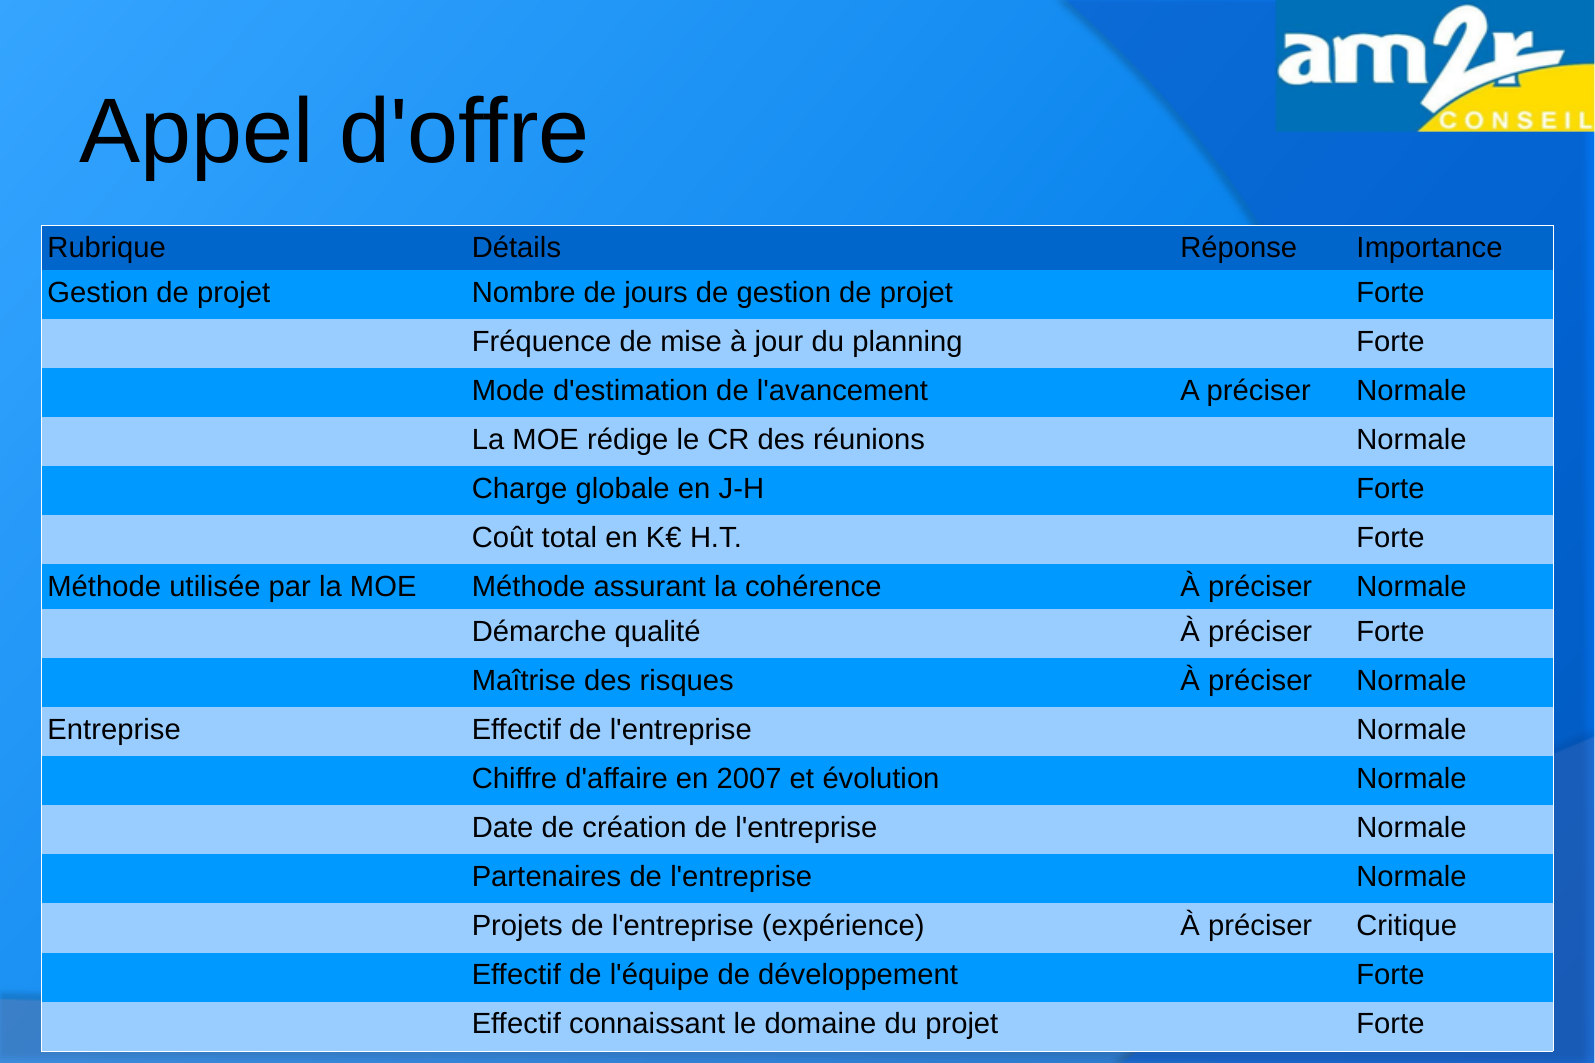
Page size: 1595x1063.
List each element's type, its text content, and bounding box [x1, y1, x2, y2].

picture [0, 0, 1595, 1063]
table_cell Forte [1350, 319, 1553, 368]
table_cell Fréquence de mise à jour du planning [466, 319, 1174, 368]
table_cell [1174, 319, 1350, 368]
table_cell [42, 805, 466, 854]
table_cell Partenaires de l'entreprise [466, 854, 1174, 903]
table_cell [42, 903, 466, 953]
table_cell Date de création de l'entreprise [466, 805, 1174, 854]
table_cell À préciser [1174, 658, 1350, 707]
table_cell [1174, 953, 1350, 1002]
table_header Rubrique [42, 226, 466, 270]
table_cell [42, 319, 466, 368]
table_cell [42, 953, 466, 1002]
table_cell Forte [1350, 609, 1553, 658]
table_cell [42, 368, 466, 417]
table_cell [42, 417, 466, 466]
table_cell À préciser [1174, 609, 1350, 658]
table_cell Normale [1350, 854, 1553, 903]
table_cell La MOE rédige le CR des réunions [466, 417, 1174, 466]
table_cell Normale [1350, 417, 1553, 466]
table_header Détails [466, 226, 1174, 270]
table_cell Chiffre d'affaire en 2007 et évolution [466, 756, 1174, 805]
table_cell Forte [1350, 1002, 1553, 1051]
table_cell [42, 609, 466, 658]
table_cell Effectif de l'équipe de développement [466, 953, 1174, 1002]
table_cell Forte [1350, 466, 1553, 515]
table_cell Critique [1350, 903, 1553, 953]
table_cell [42, 658, 466, 707]
table_cell Nombre de jours de gestion de projet [466, 270, 1174, 319]
table_cell [1174, 515, 1350, 564]
title Appel d'offre [79, 49, 1241, 213]
table_cell [42, 515, 466, 564]
table_cell Charge globale en J-H [466, 466, 1174, 515]
table_cell Normale [1350, 564, 1553, 609]
table_cell A préciser [1174, 368, 1350, 417]
table_cell Forte [1350, 270, 1553, 319]
table_cell [42, 854, 466, 903]
table_cell [1174, 270, 1350, 319]
table_cell [1174, 707, 1350, 756]
table_cell Mode d'estimation de l'avancement [466, 368, 1174, 417]
table_cell Normale [1350, 368, 1553, 417]
table_cell Maîtrise des risques [466, 658, 1174, 707]
table_cell Normale [1350, 707, 1553, 756]
table_cell [42, 756, 466, 805]
table_cell [1174, 854, 1350, 903]
table_cell [42, 466, 466, 515]
table_header Réponse [1174, 226, 1350, 270]
table_cell Effectif de l'entreprise [466, 707, 1174, 756]
table_cell Forte [1350, 515, 1553, 564]
table_cell À préciser [1174, 903, 1350, 953]
table_cell Normale [1350, 658, 1553, 707]
table_cell Projets de l'entreprise (expérience) [466, 903, 1174, 953]
table_cell Méthode utilisée par la MOE [42, 564, 466, 609]
table_cell [42, 1002, 466, 1051]
table_cell [1174, 417, 1350, 466]
table_cell [1174, 466, 1350, 515]
table_cell Coût total en K€ H.T. [466, 515, 1174, 564]
table_cell Forte [1350, 953, 1553, 1002]
table_cell Démarche qualité [466, 609, 1174, 658]
table_header Importance [1350, 226, 1553, 270]
table_cell [1174, 756, 1350, 805]
table_cell À préciser [1174, 564, 1350, 609]
table_cell Normale [1350, 756, 1553, 805]
table_cell Effectif connaissant le domaine du projet [466, 1002, 1174, 1051]
table_cell [1174, 1002, 1350, 1051]
table_cell Gestion de projet [42, 270, 466, 319]
table_cell [1174, 805, 1350, 854]
table_cell Entreprise [42, 707, 466, 756]
table_cell Méthode assurant la cohérence [466, 564, 1174, 609]
table_cell Normale [1350, 805, 1553, 854]
